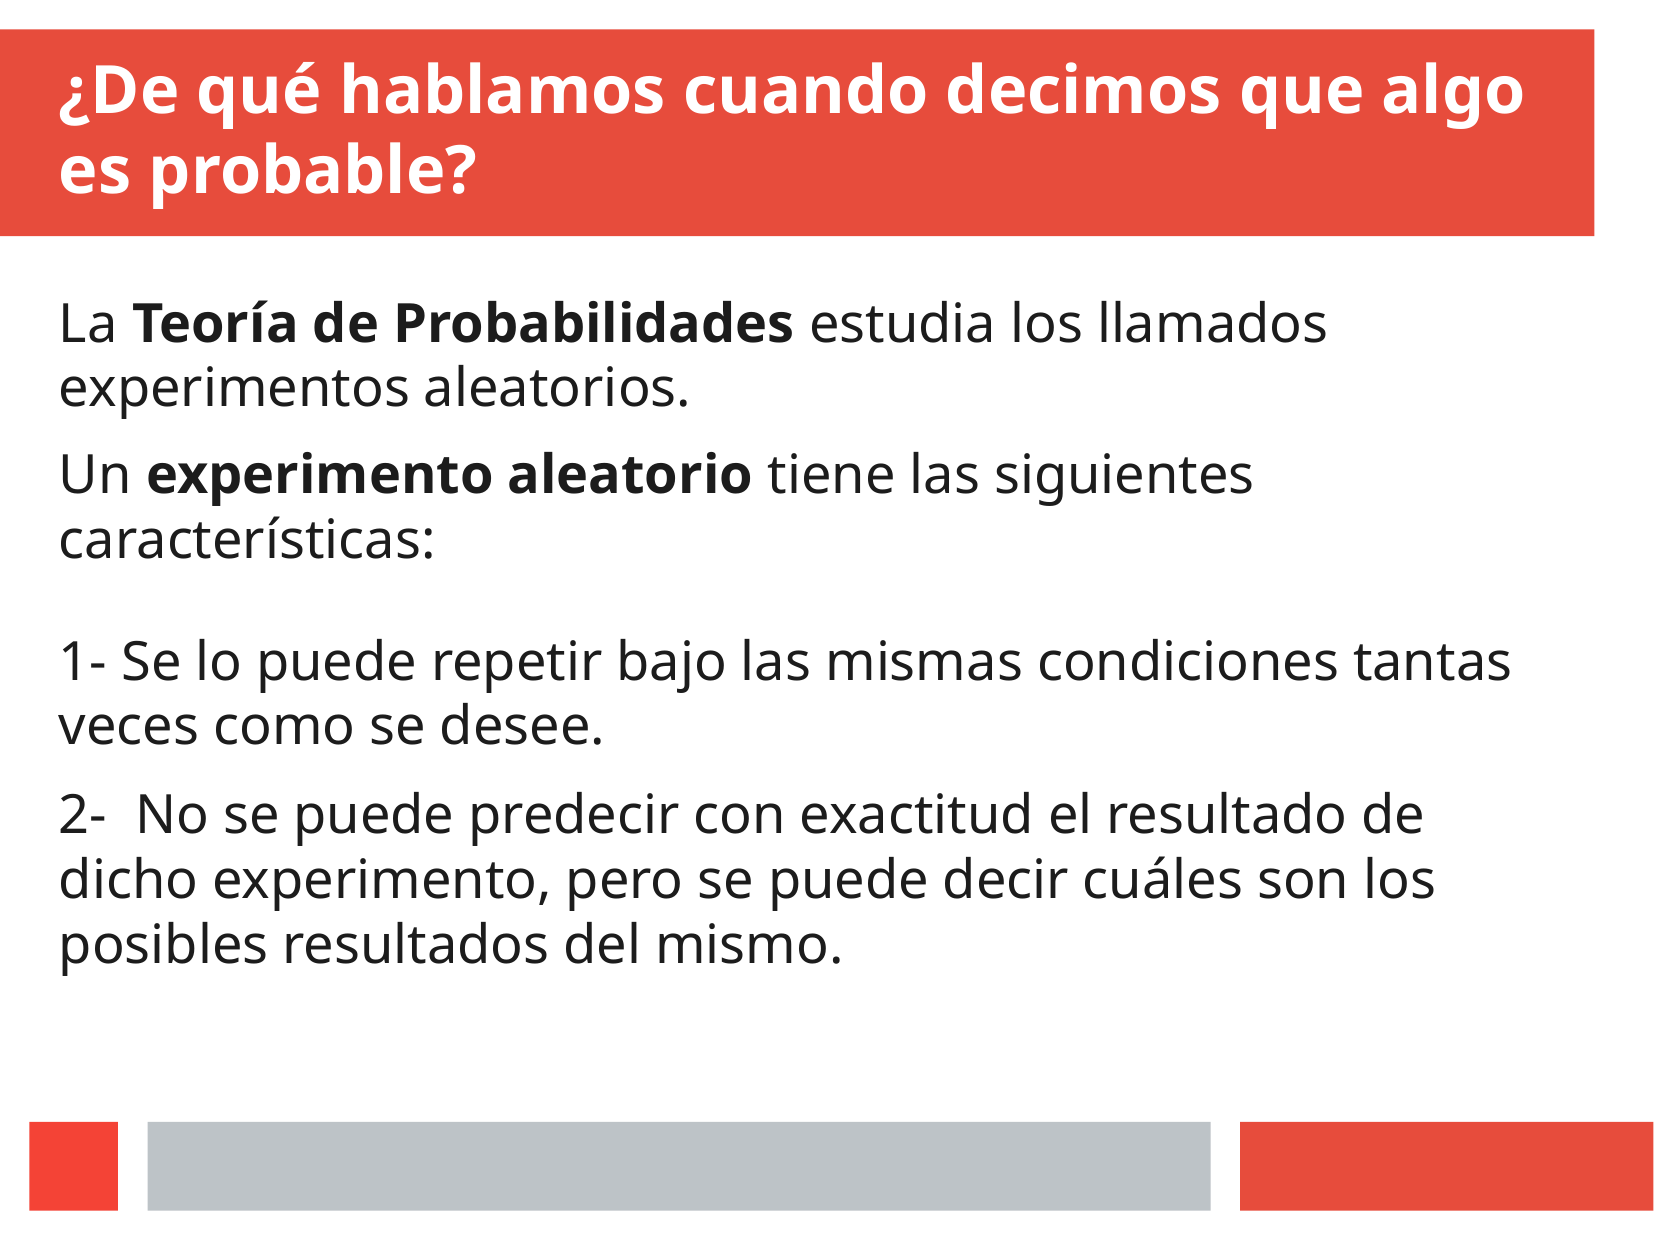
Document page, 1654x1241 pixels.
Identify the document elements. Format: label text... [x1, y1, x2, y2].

text_box 1- Se lo puede repetir bajo las mismas condiciones tantas veces como se desee. 2- No se puede predecir con exactitud el resultado de dicho experimento, pero se puede decir cuáles son los posibles resultados del mismo. [58, 625, 1565, 1013]
text_box ¿De qué hablamos cuando decimos que algo es probable? [58, 58, 1595, 207]
text_box La Teoría de Probabilidades estudia los llamados experimentos aleatorios. [58, 287, 1616, 414]
text_box Un experimento aleatorio tiene las siguientes características: [58, 439, 1537, 543]
